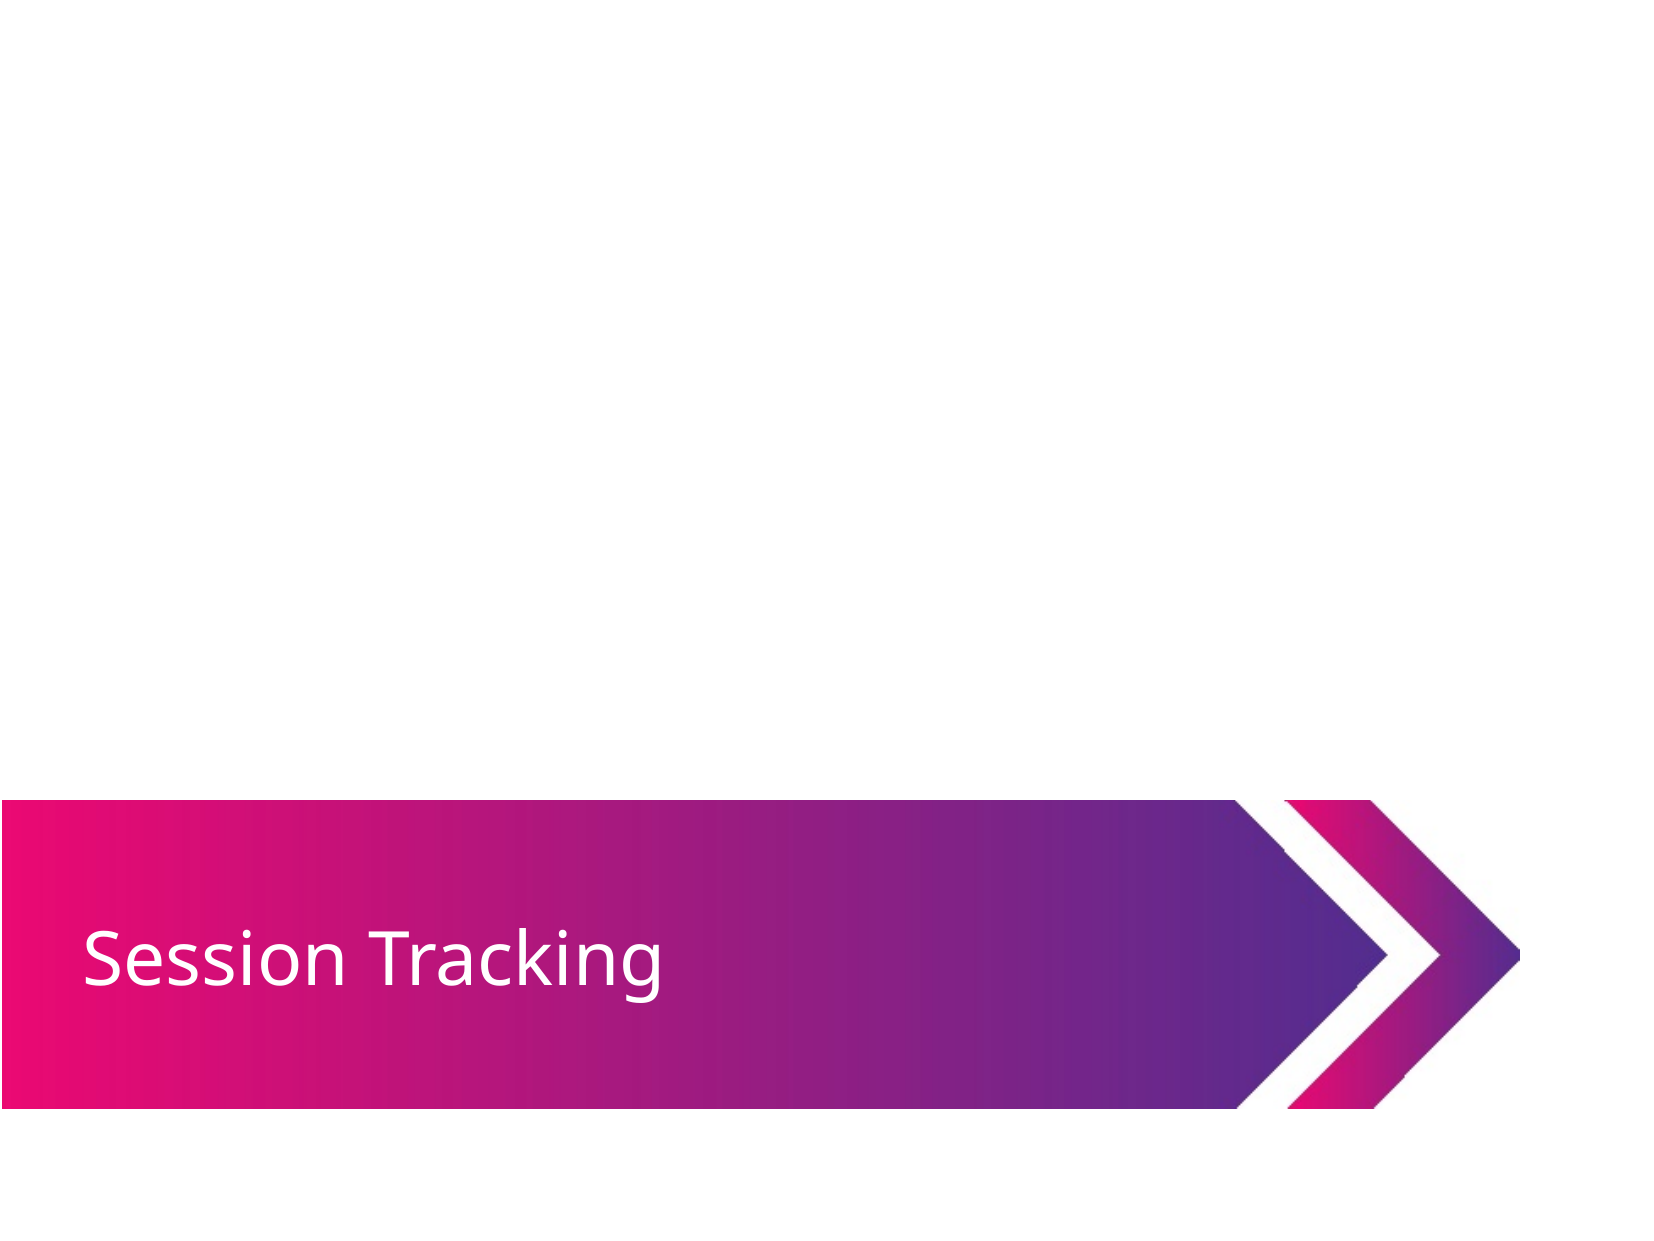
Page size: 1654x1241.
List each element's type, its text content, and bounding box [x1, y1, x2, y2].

picture [2, 800, 1520, 1109]
title Session Tracking [82, 852, 1396, 1060]
